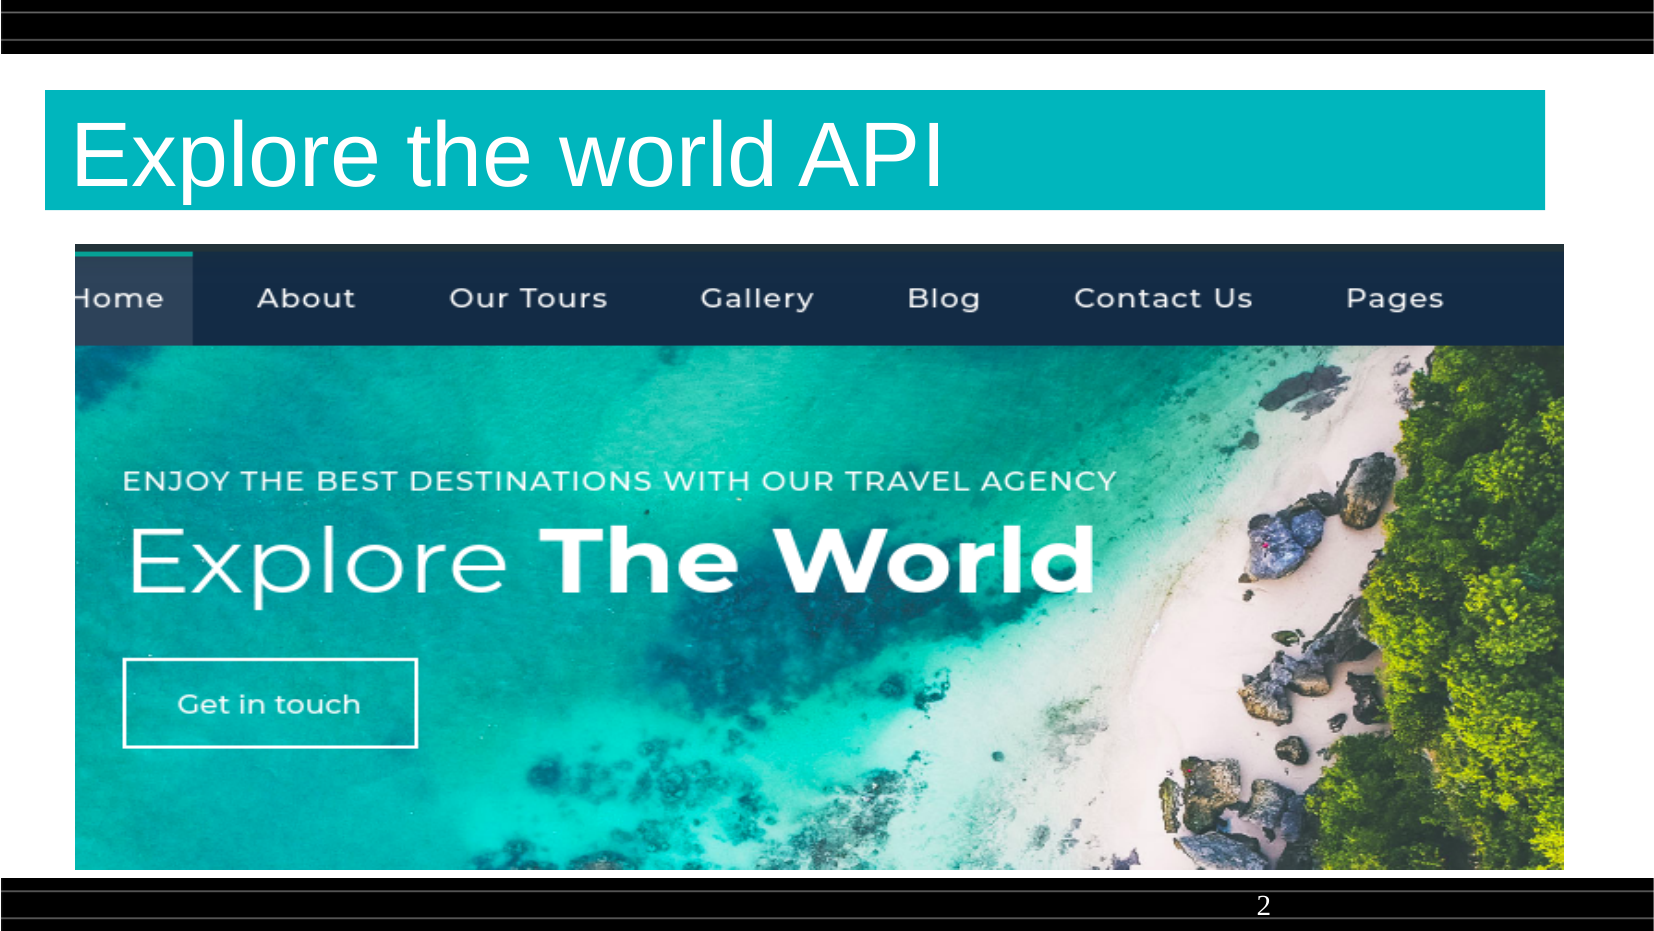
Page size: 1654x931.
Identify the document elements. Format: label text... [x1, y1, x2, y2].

title Explore the world API [45, 90, 1546, 211]
picture [75, 244, 1564, 871]
list [1564, 271, 1571, 851]
